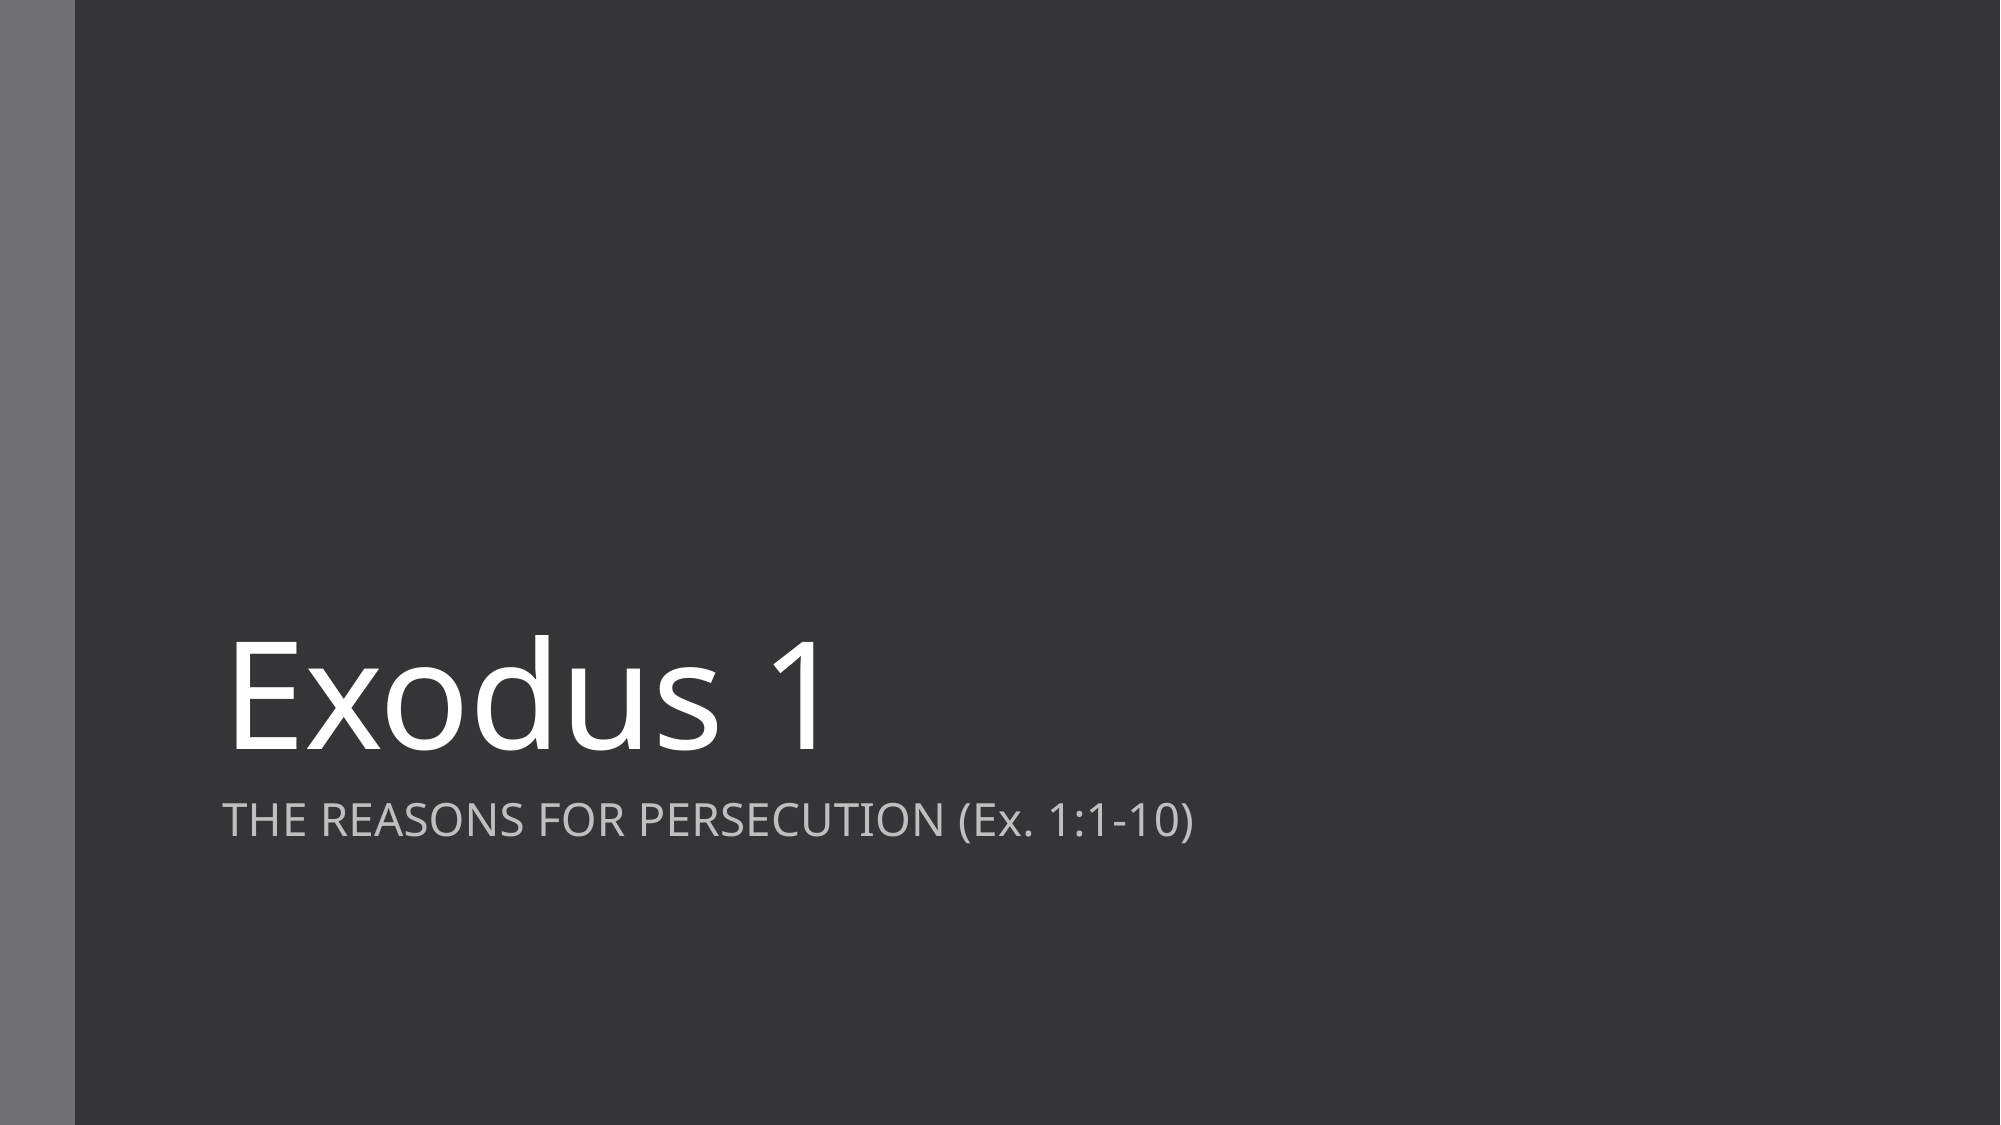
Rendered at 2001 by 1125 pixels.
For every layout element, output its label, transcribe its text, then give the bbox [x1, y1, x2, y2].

subtitle THE REASONS FOR PERSECUTION (Ex. 1:1-10) [206, 787, 1752, 1066]
title Exodus 1 [206, 124, 1752, 787]
